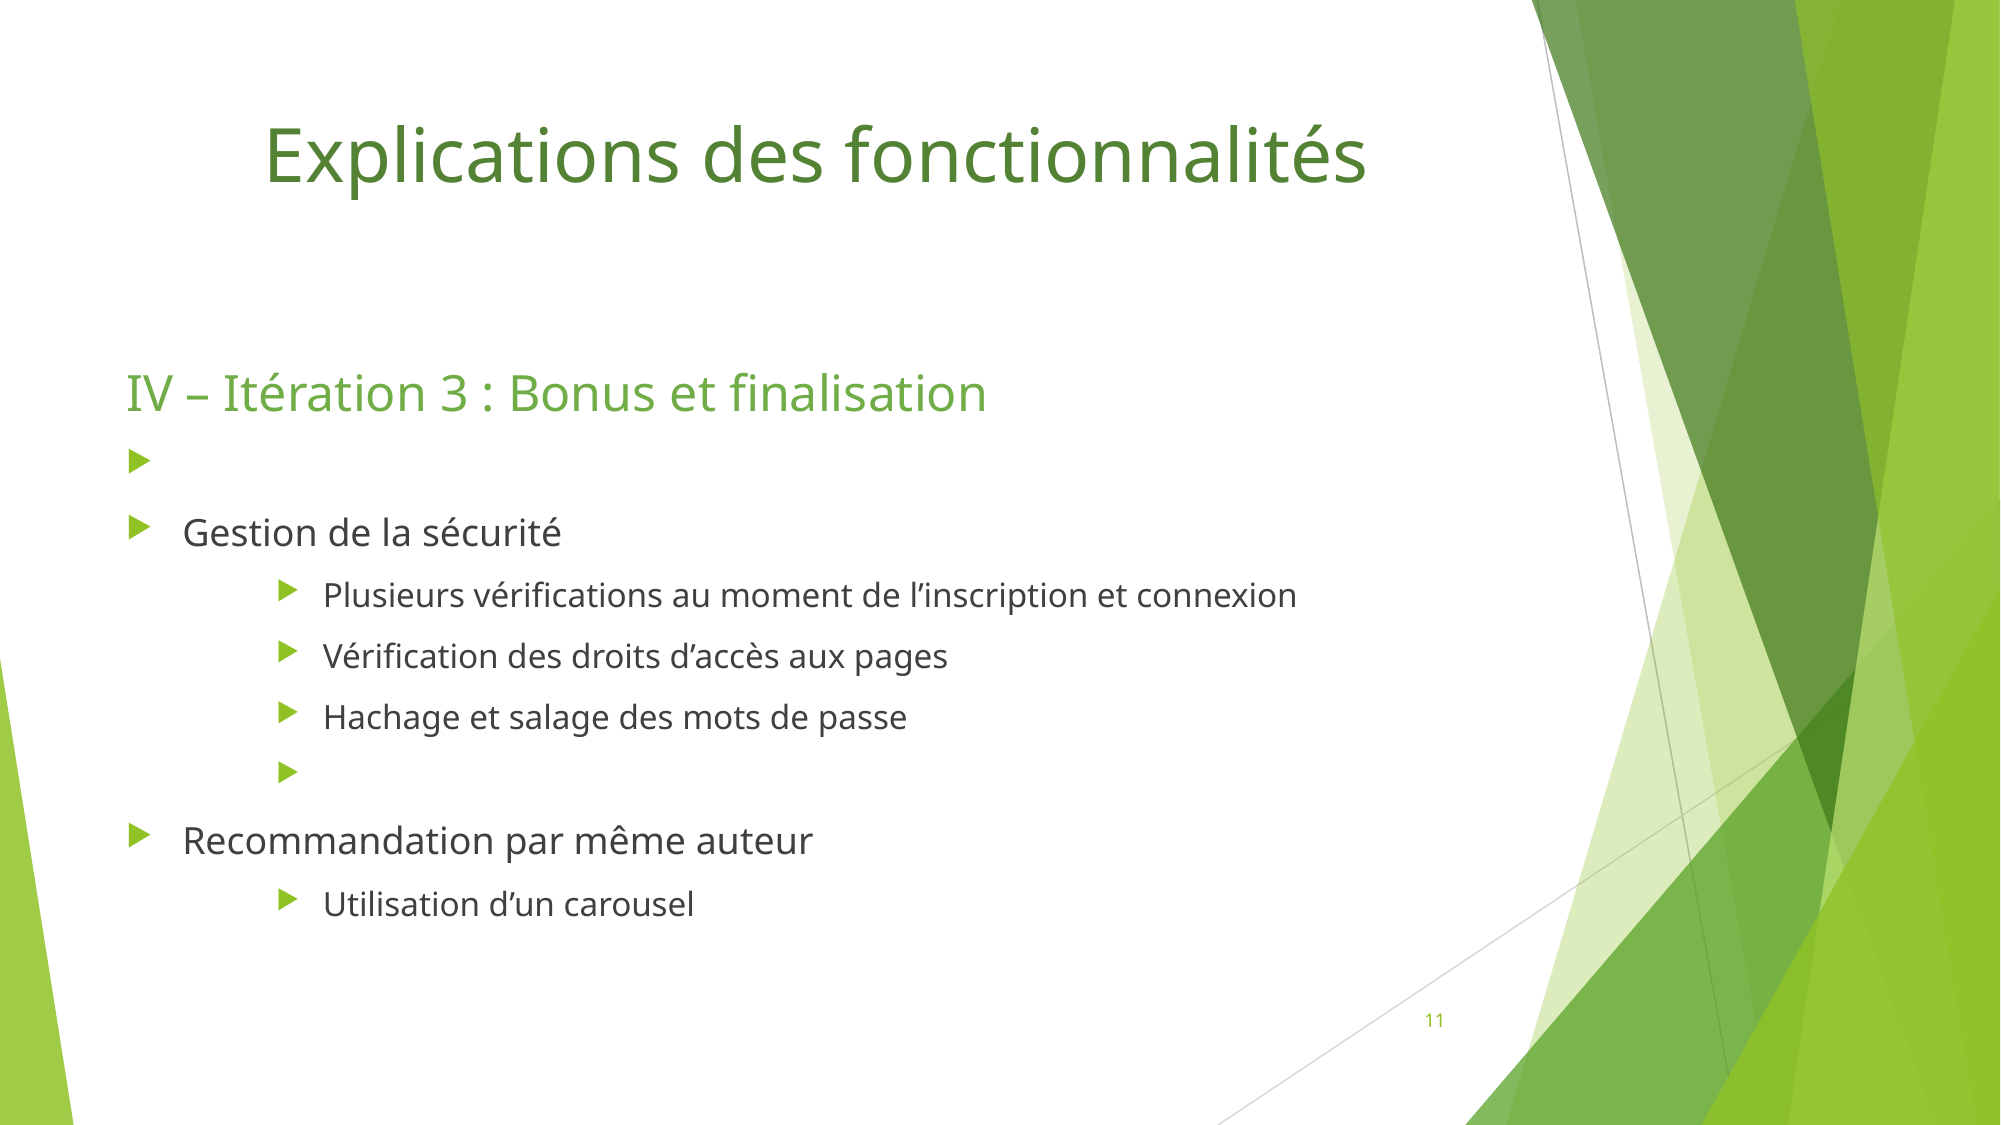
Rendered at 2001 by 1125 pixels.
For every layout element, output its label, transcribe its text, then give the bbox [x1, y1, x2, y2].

list IV – Itération 3 : Bonus et finalisation Gestion de la sécurité Plusieurs vérifications au moment de l’inscription et connexion Vérification des droits d’accès aux pages Hachage et salage des mots de passe Recommandation par même auteur Utilisation d’un carousel [111, 354, 1522, 992]
text_box [1409, 991, 1522, 1051]
title Explications des fonctionnalités [111, 99, 1522, 317]
